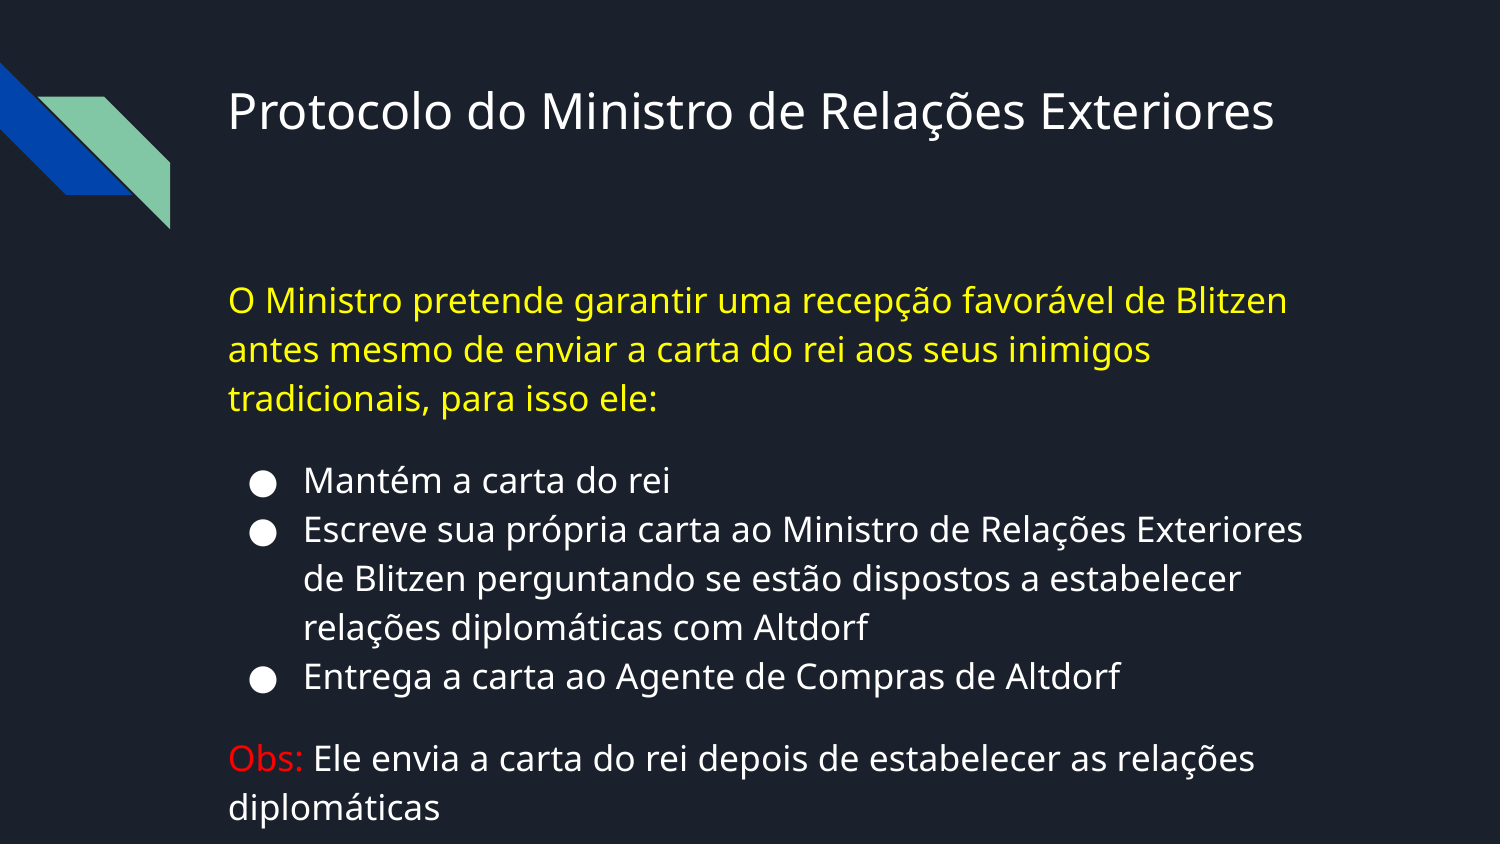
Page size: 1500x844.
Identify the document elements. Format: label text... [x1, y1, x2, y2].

title Protocolo do Ministro de Relações Exteriores [212, 64, 1368, 215]
list O Ministro pretende garantir uma recepção favorável de Blitzen antes mesmo de enviar a carta do rei aos seus inimigos tradicionais, para isso ele: Mantém a carta do rei Escreve sua própria carta ao Ministro de Relações Exteriores de Blitzen perguntando se estão dispostos a estabelecer relações diplomáticas com Altdorf Entrega a carta ao Agente de Compras de Altdorf Obs: Ele envia a carta do rei depois de estabelecer as relações diplomáticas [212, 257, 1368, 735]
